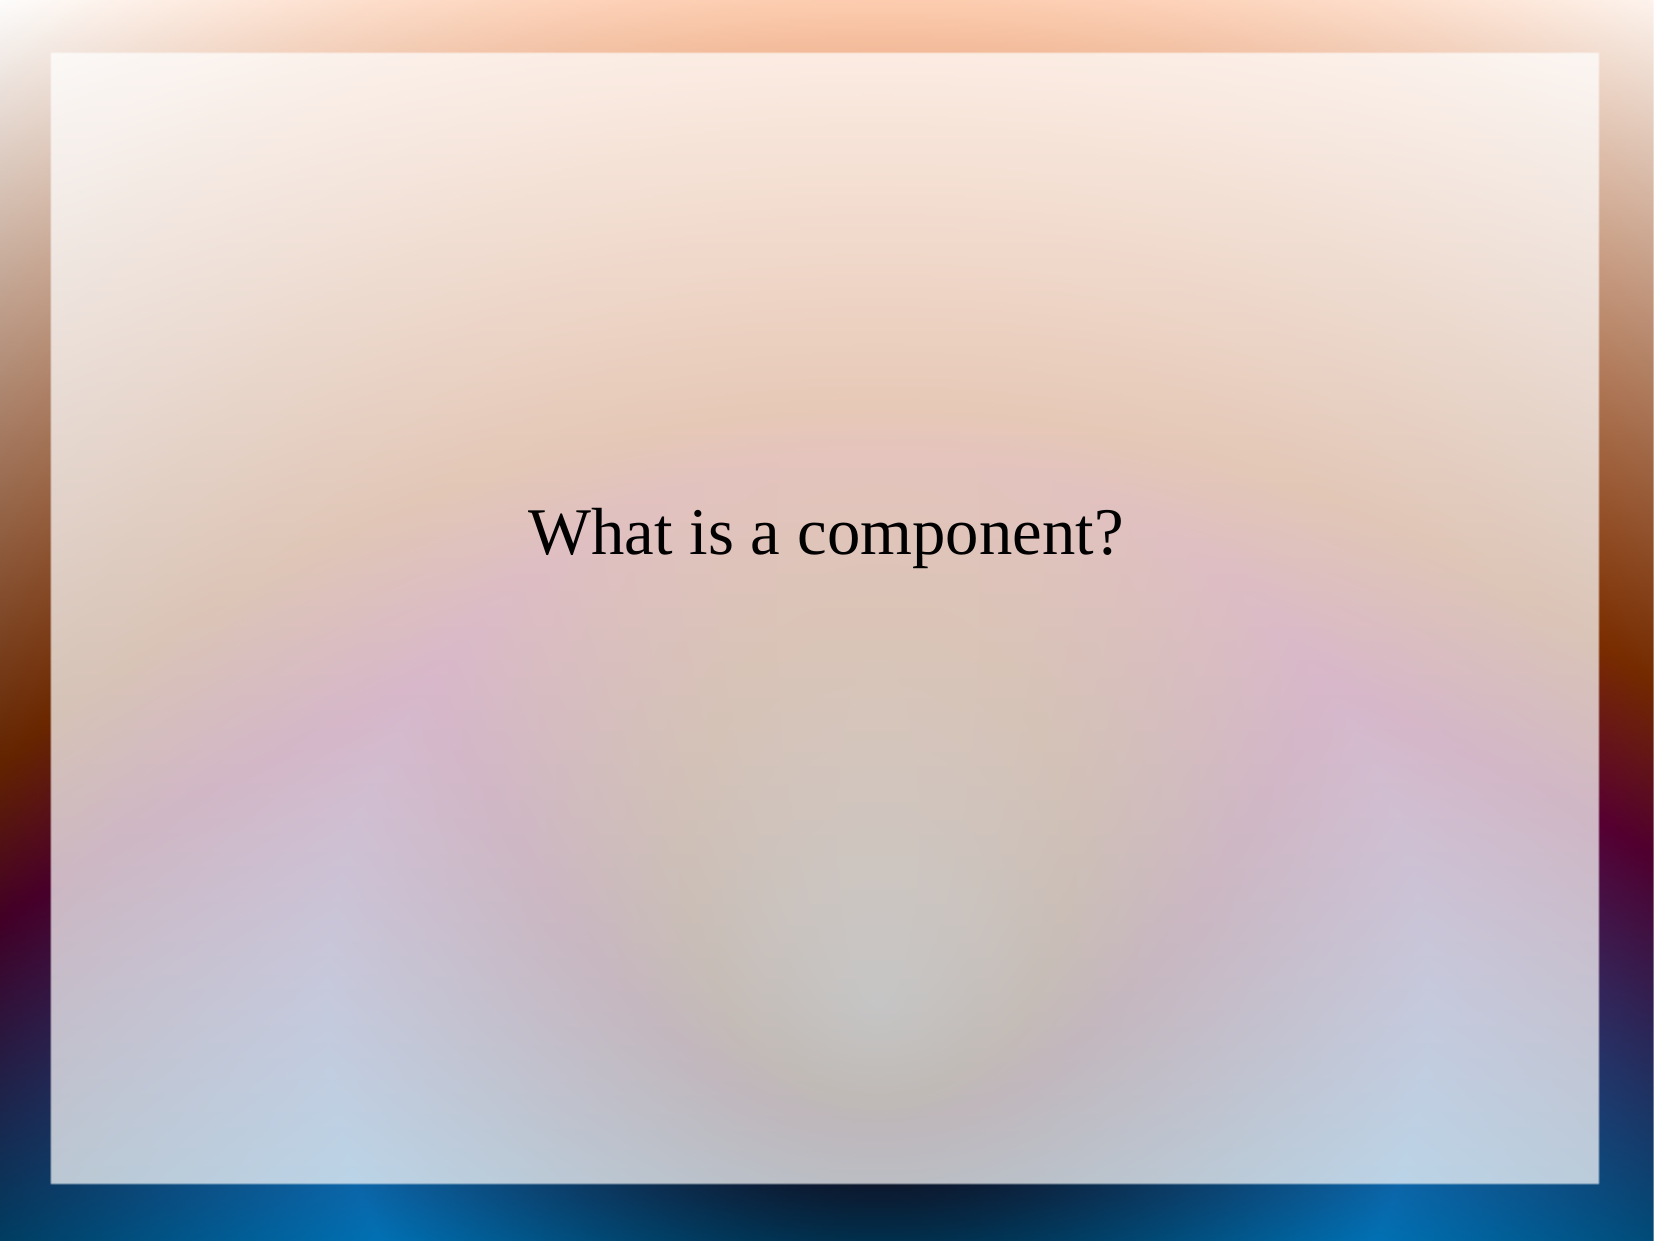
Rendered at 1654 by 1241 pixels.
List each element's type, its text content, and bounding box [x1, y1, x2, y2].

picture [0, 0, 1654, 1241]
subtitle What is a component? [82, 55, 1571, 1010]
